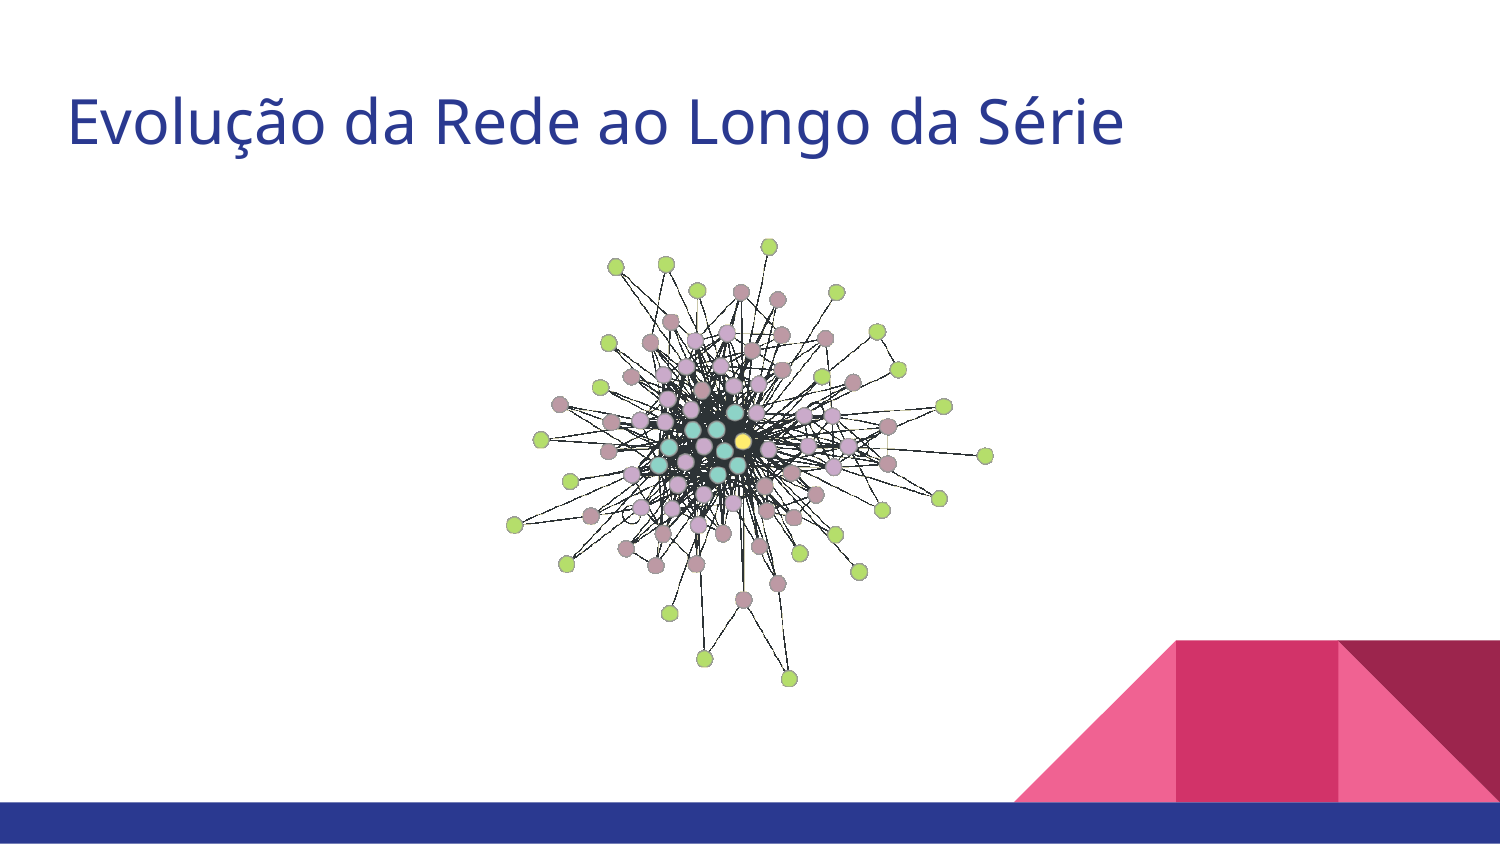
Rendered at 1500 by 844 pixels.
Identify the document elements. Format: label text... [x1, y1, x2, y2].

title Evolução da Rede ao Longo da Série [51, 67, 1449, 167]
picture [478, 191, 1021, 734]
